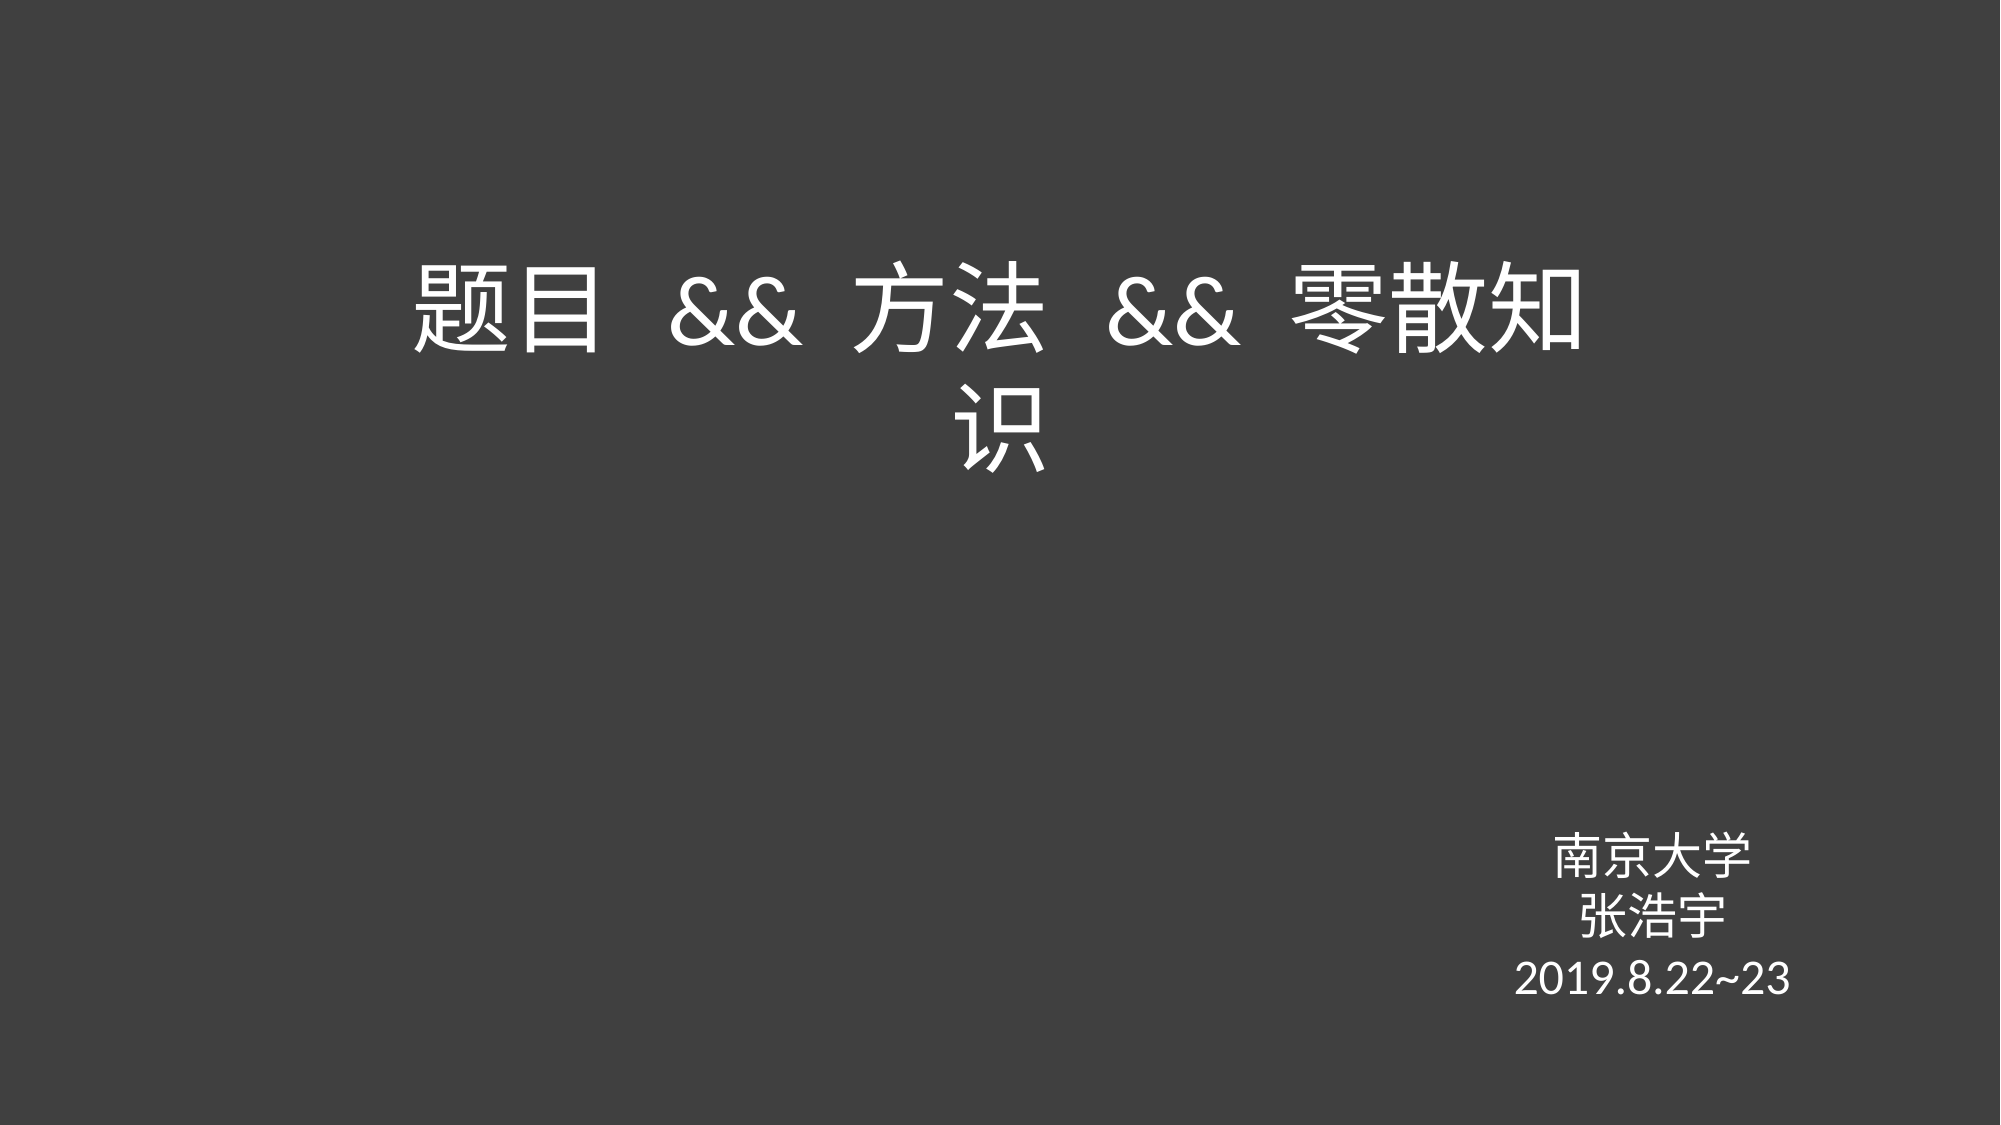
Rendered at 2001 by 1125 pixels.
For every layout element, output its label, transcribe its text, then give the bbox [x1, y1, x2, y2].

text_box 南京大学 张浩宇 2019.8.22~23 [1421, 817, 1884, 1072]
text_box 题目 && 方法 && 零散知识 [368, 238, 1632, 493]
